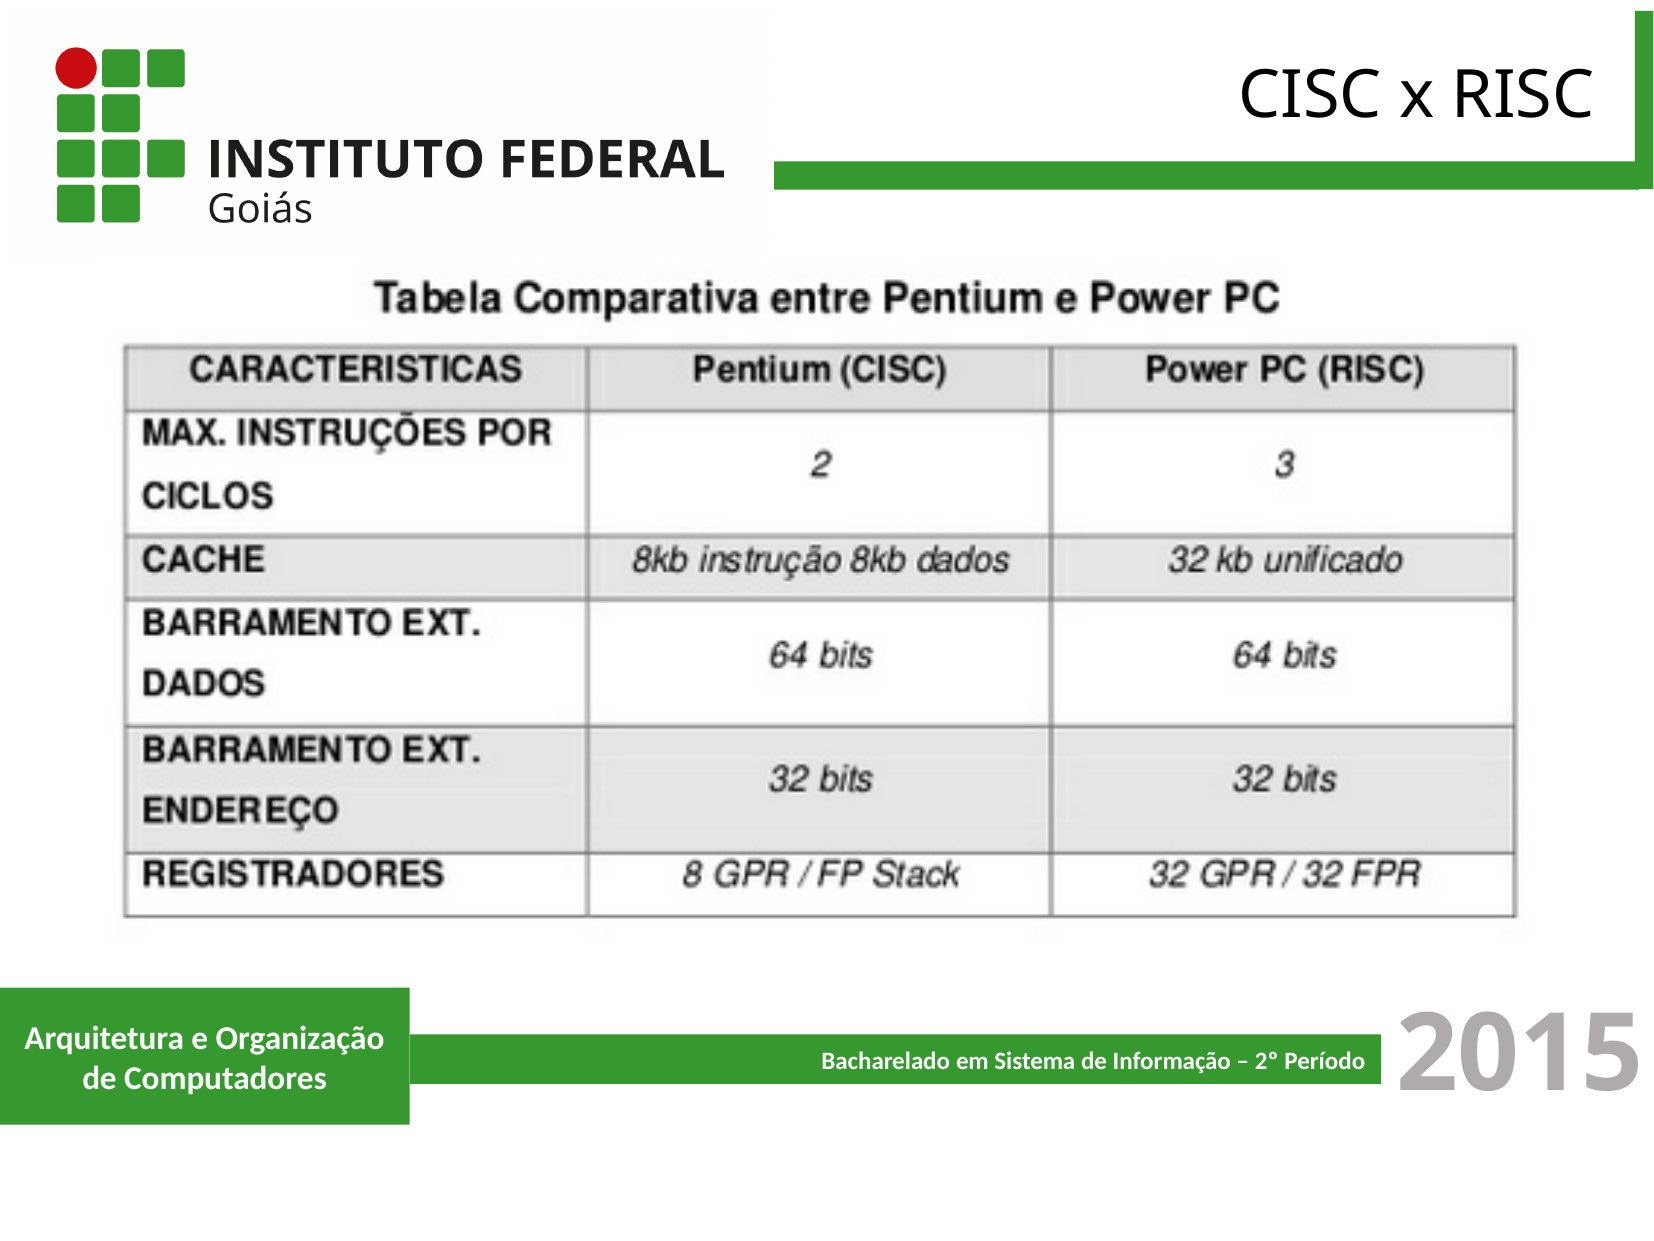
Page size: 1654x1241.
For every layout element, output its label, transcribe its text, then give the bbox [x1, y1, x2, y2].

text_box Bacharelado em Sistema de Informação – 2º Período [410, 1034, 1382, 1084]
text_box CISC x RISC [860, 42, 1610, 138]
text_box [774, 10, 1654, 190]
text_box 2015 [1381, 975, 1648, 1125]
text_box Arquitetura e Organização de Computadores [0, 987, 410, 1125]
picture [5, 5, 1557, 949]
